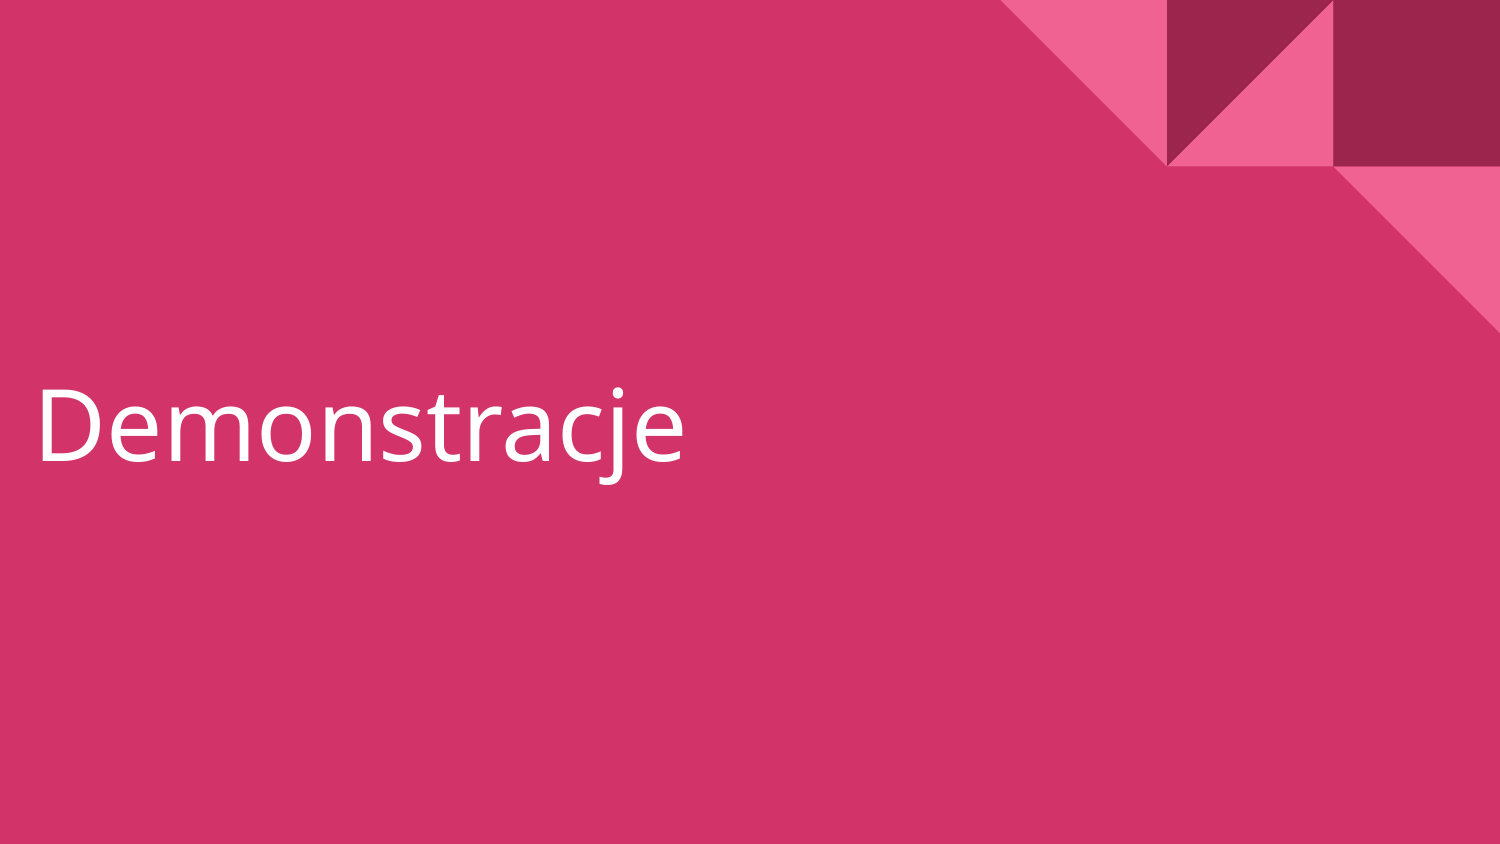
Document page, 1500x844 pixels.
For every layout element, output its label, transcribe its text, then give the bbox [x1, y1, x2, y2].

title Demonstracje [18, 86, 1500, 758]
